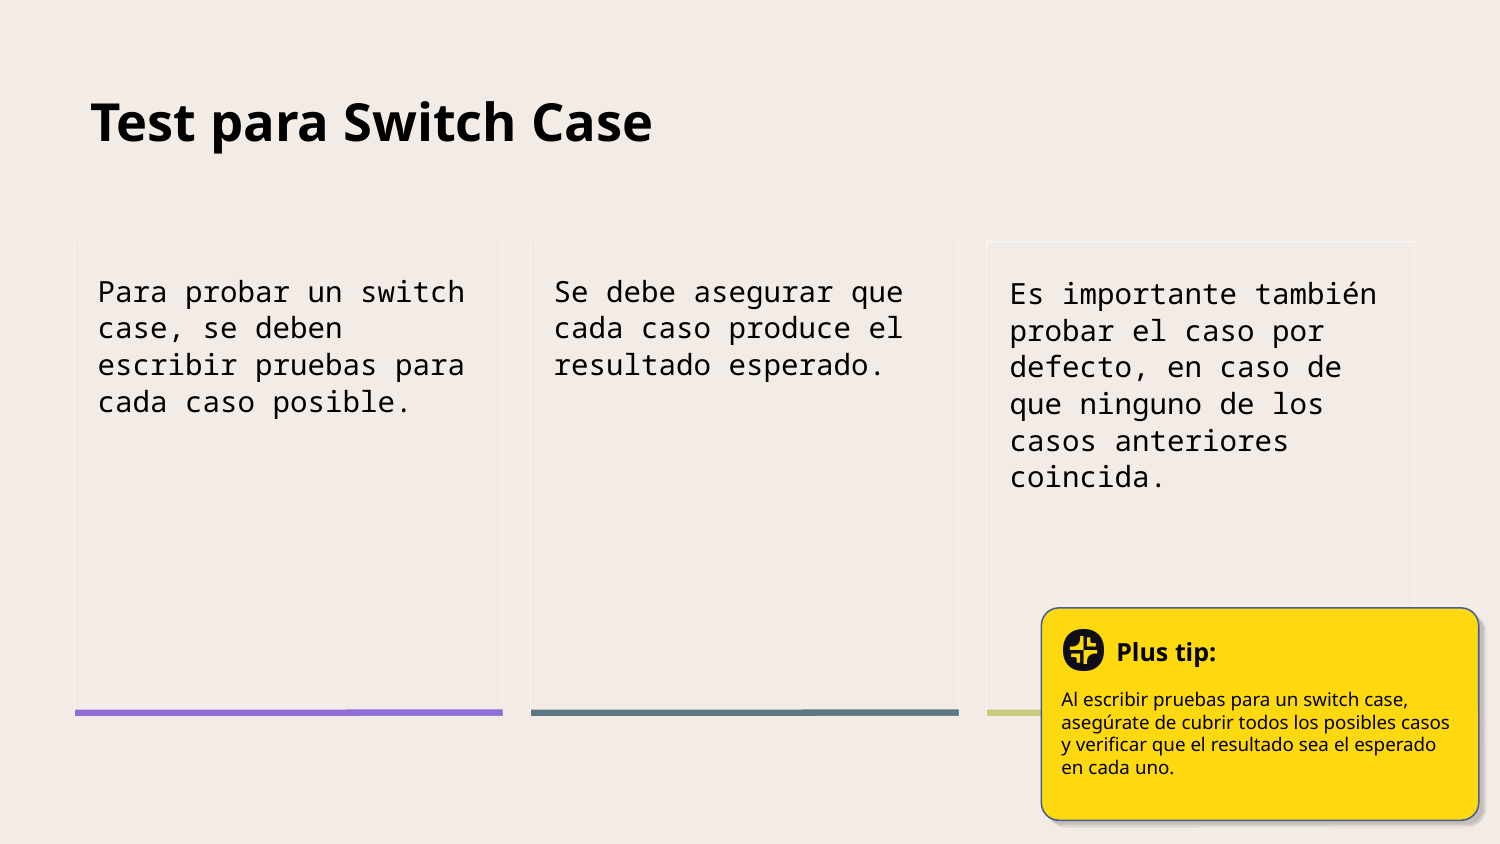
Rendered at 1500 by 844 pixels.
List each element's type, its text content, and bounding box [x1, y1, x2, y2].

picture [1063, 629, 1104, 671]
list Para probar un switch case, se deben escribir pruebas para cada caso posible. [75, 241, 503, 709]
text_box Al escribir pruebas para un switch case, asegúrate de cubrir todos los posibles casos y verificar que el resultado sea el esperado en cada uno. [1041, 607, 1479, 821]
text_box Plus tip: [1116, 632, 1429, 671]
list Es importante también probar el caso por defecto, en caso de que ninguno de los casos anteriores coincida. [986, 243, 1415, 714]
list Se debe asegurar que cada caso produce el resultado esperado. [531, 241, 959, 709]
title Test para Switch Case [75, 73, 1425, 168]
